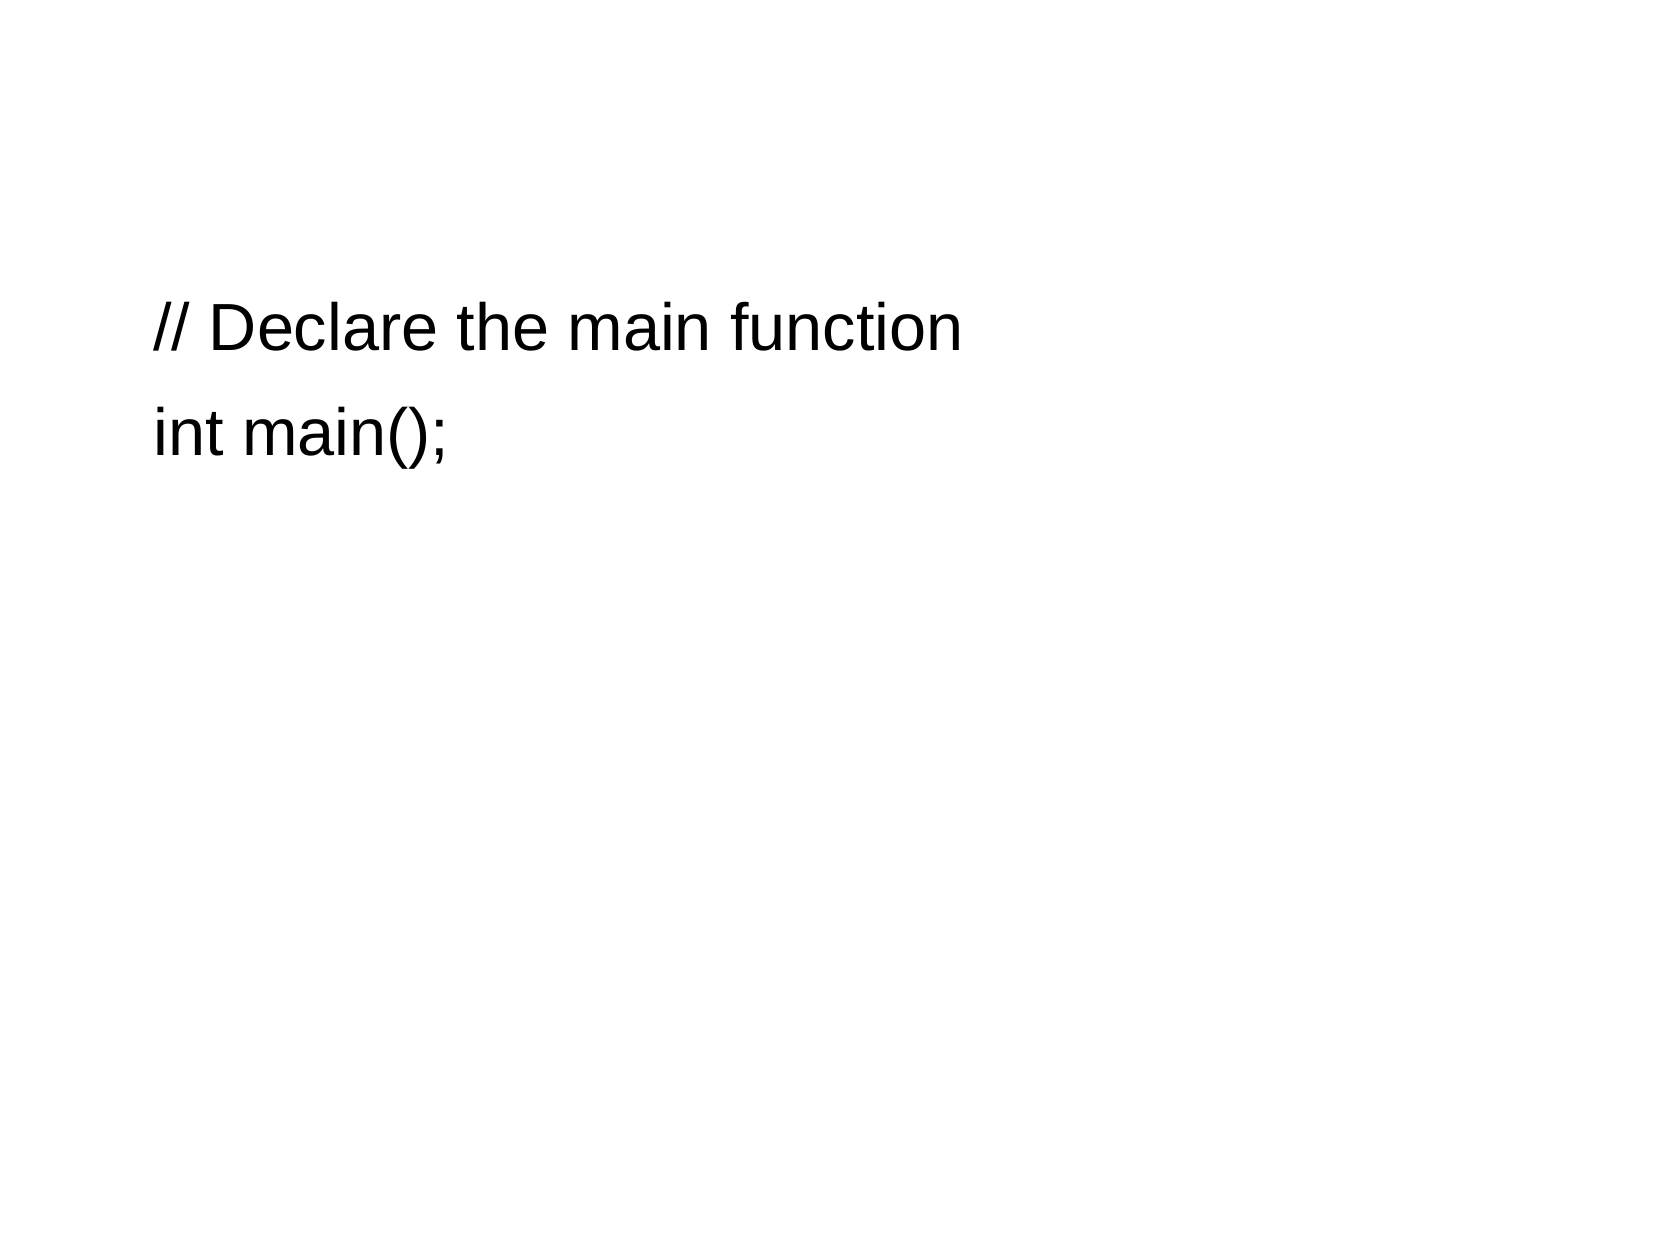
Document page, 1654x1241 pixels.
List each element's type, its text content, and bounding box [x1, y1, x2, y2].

list // Declare the main function int main(); [82, 290, 1571, 1010]
